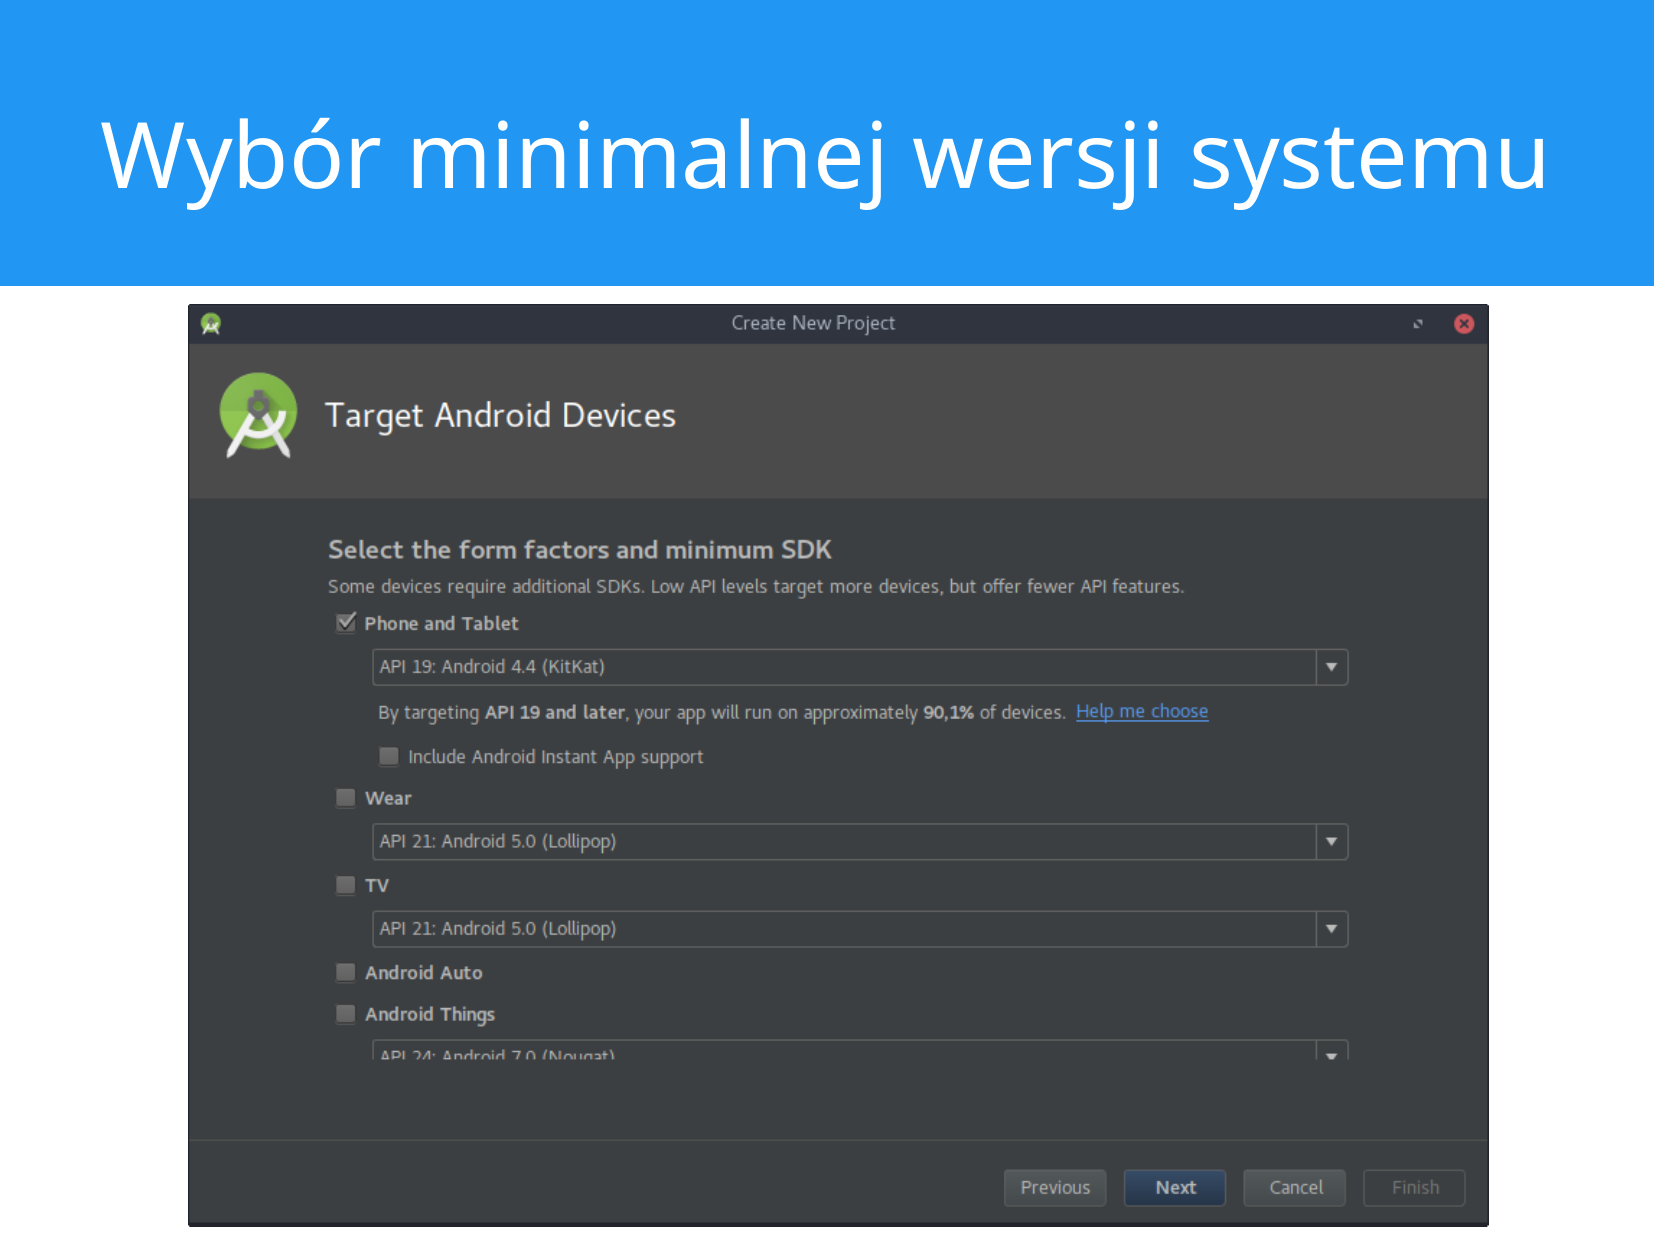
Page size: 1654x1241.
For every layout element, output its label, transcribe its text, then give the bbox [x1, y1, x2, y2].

title Wybór minimalnej wersji systemu [82, 45, 1571, 260]
picture [188, 304, 1489, 1227]
